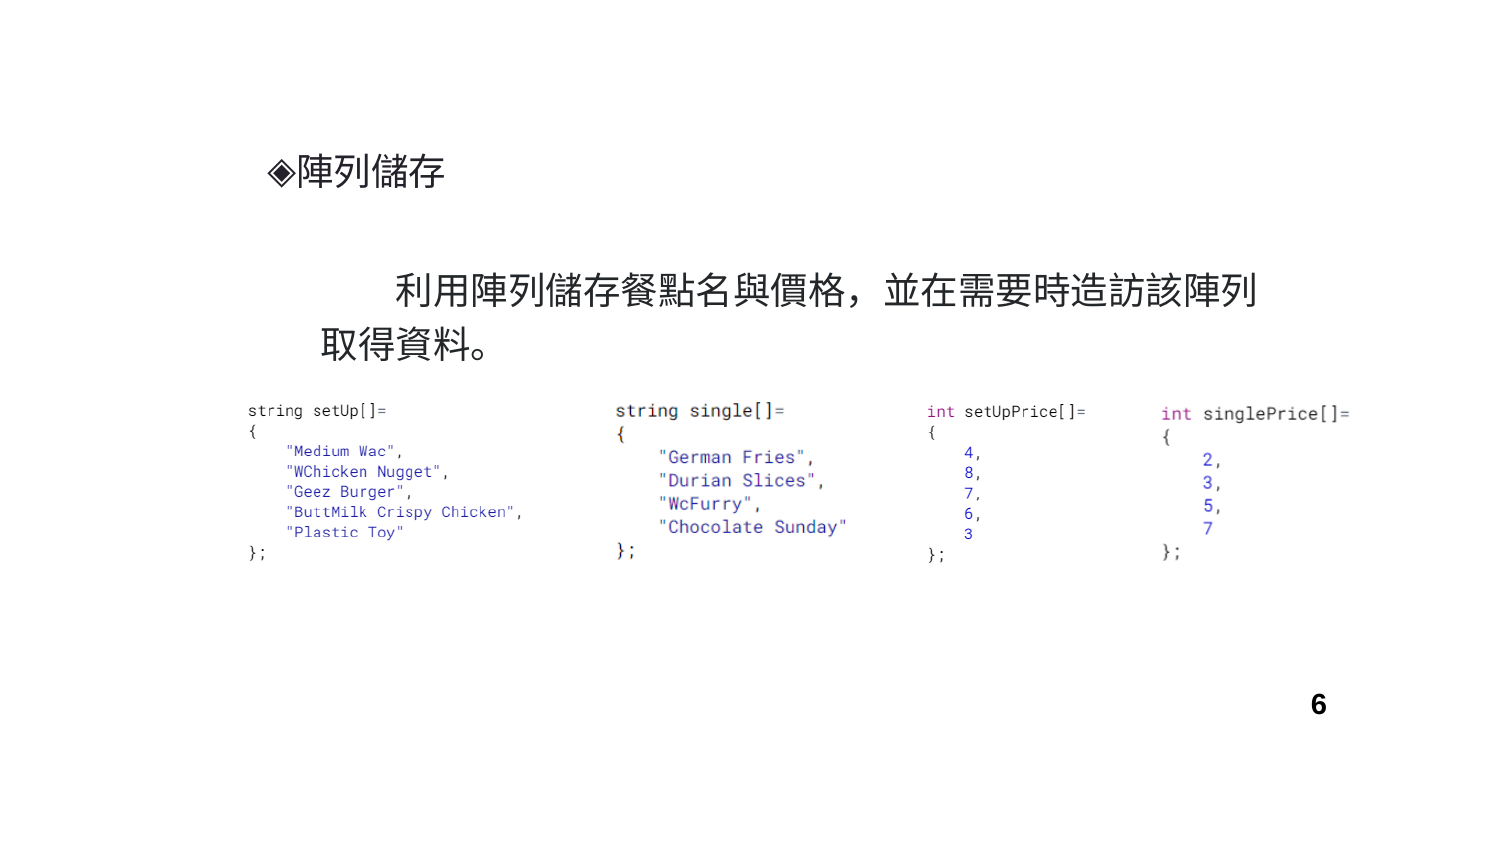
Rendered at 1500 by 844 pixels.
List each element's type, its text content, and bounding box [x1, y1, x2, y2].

picture [609, 400, 856, 564]
picture [925, 400, 1090, 564]
picture [1158, 400, 1356, 564]
picture [246, 400, 528, 564]
text_box 6 [1295, 672, 1386, 737]
text_box 陣列儲存 [252, 126, 1194, 216]
text_box 利用陣列儲存餐點名與價格，並在需要時造訪該陣列取得資料。 [306, 253, 1296, 320]
